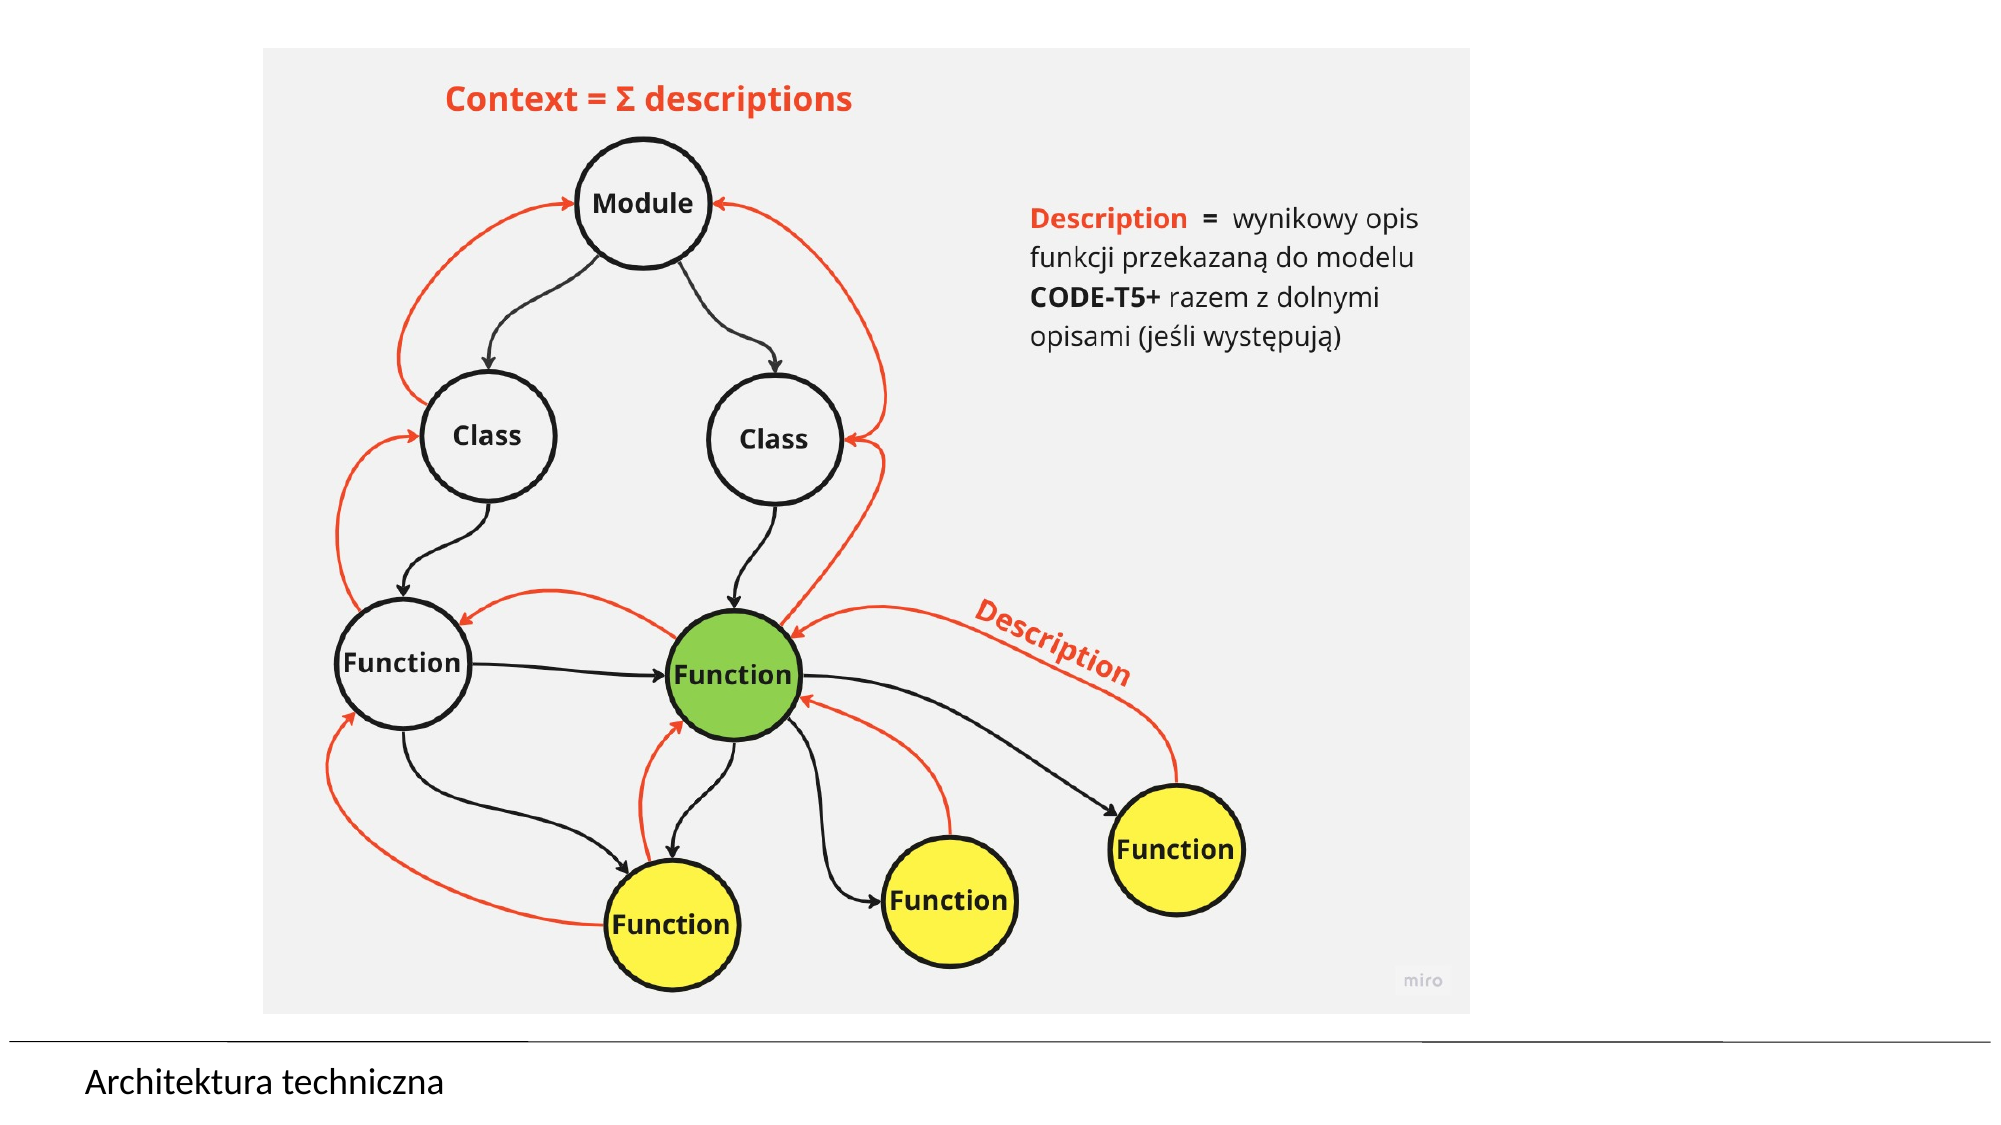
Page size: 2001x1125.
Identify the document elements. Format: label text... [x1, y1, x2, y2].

text_box Architektura techniczna [69, 1049, 855, 1111]
picture [239, 24, 1472, 1014]
